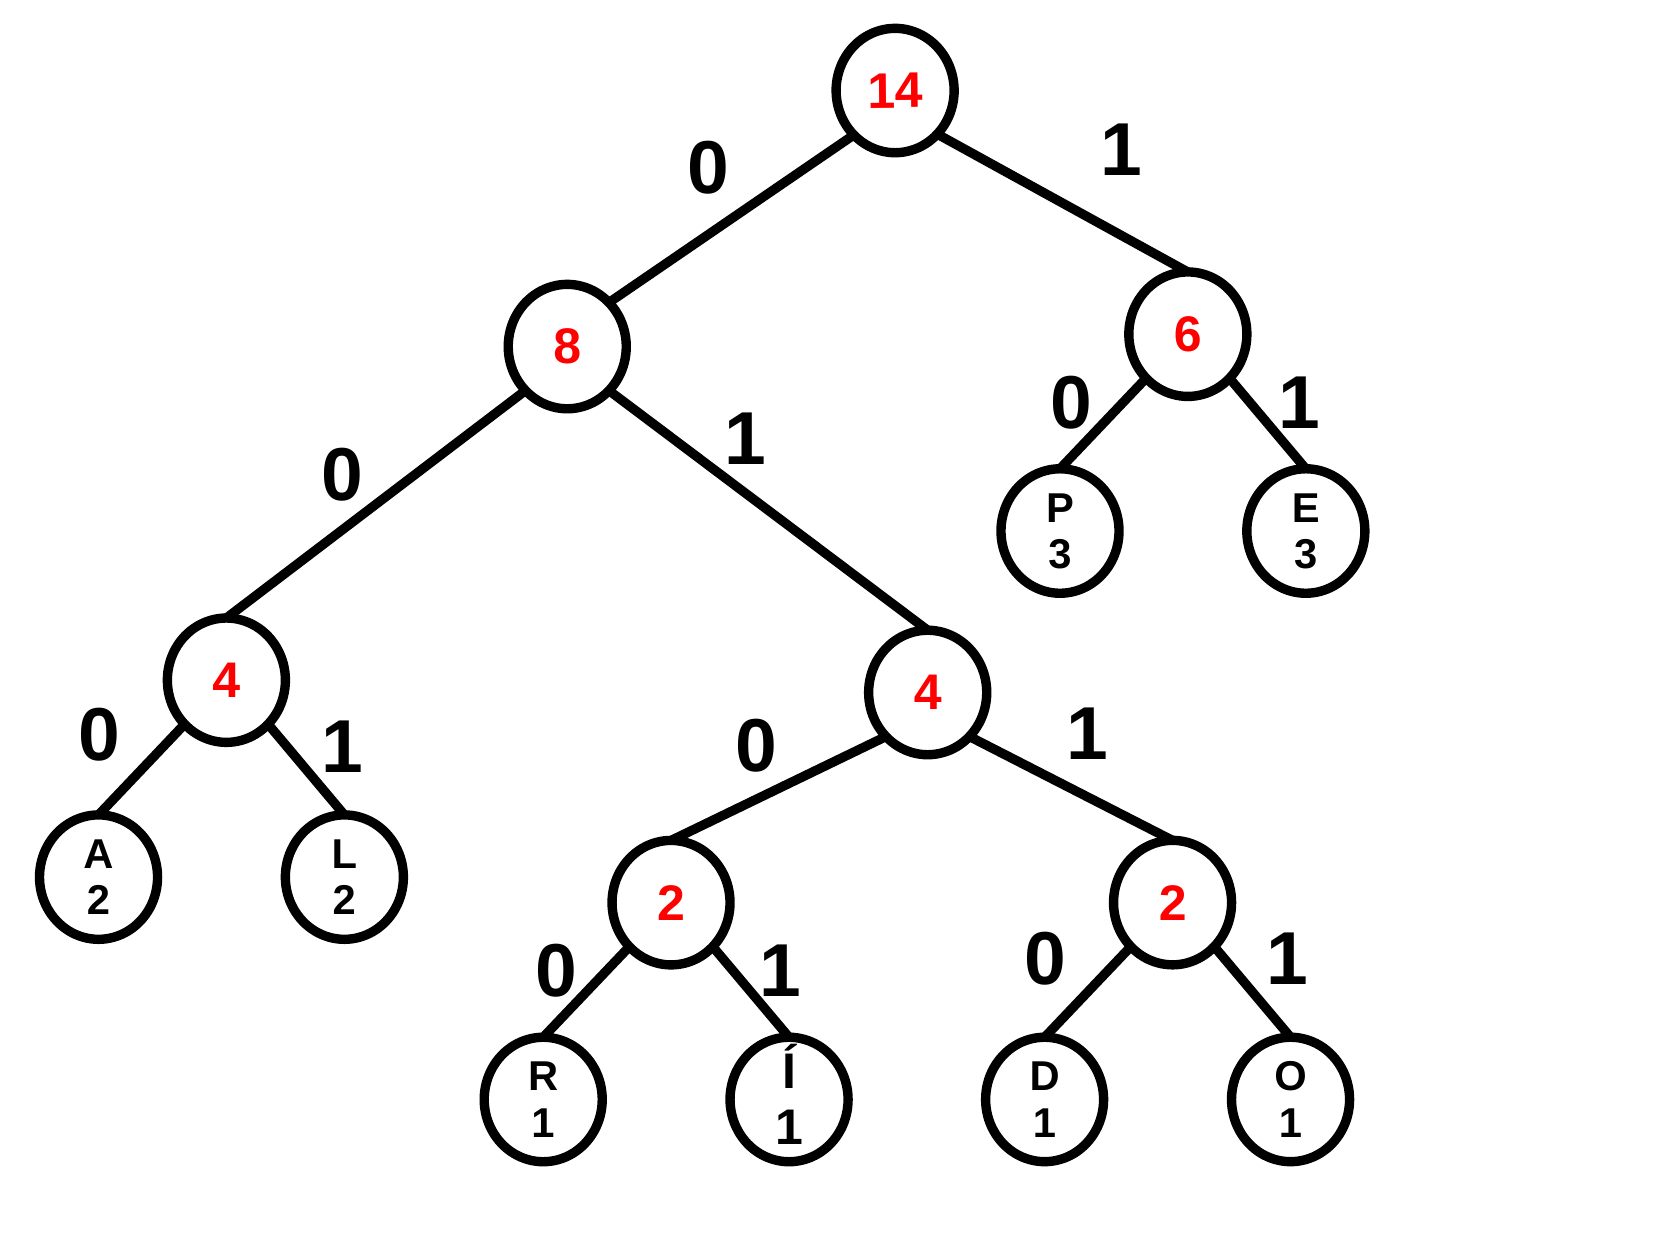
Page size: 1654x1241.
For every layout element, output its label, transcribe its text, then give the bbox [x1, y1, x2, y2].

text_box R 1 [484, 1042, 603, 1162]
text_box 8 [508, 284, 627, 409]
text_box 1 [1085, 100, 1179, 232]
text_box 0 [720, 696, 815, 827]
text_box 1 [307, 696, 401, 828]
text_box D 1 [985, 1041, 1104, 1162]
text_box 0 [63, 685, 158, 816]
text_box P 3 [1000, 474, 1120, 594]
text_box 1 [709, 389, 804, 520]
text_box Í 1 [730, 1052, 849, 1162]
text_box 1 [1051, 684, 1145, 815]
text_box 4 [868, 630, 987, 755]
text_box 0 [520, 921, 615, 1052]
text_box 0 [1009, 909, 1104, 1041]
text_box O 1 [1231, 1041, 1350, 1162]
text_box A 2 [39, 816, 158, 940]
text_box L 2 [285, 828, 404, 940]
text_box 0 [673, 118, 767, 249]
text_box 4 [167, 618, 286, 743]
text_box 14 [836, 28, 955, 153]
text_box E 3 [1246, 485, 1365, 594]
text_box 2 [1113, 840, 1232, 965]
text_box 6 [1128, 271, 1247, 397]
text_box 1 [1251, 909, 1346, 1041]
text_box 2 [612, 840, 731, 965]
text_box 0 [1035, 353, 1129, 485]
text_box 1 [1263, 353, 1358, 485]
text_box 0 [307, 425, 401, 556]
text_box 1 [744, 921, 839, 1052]
